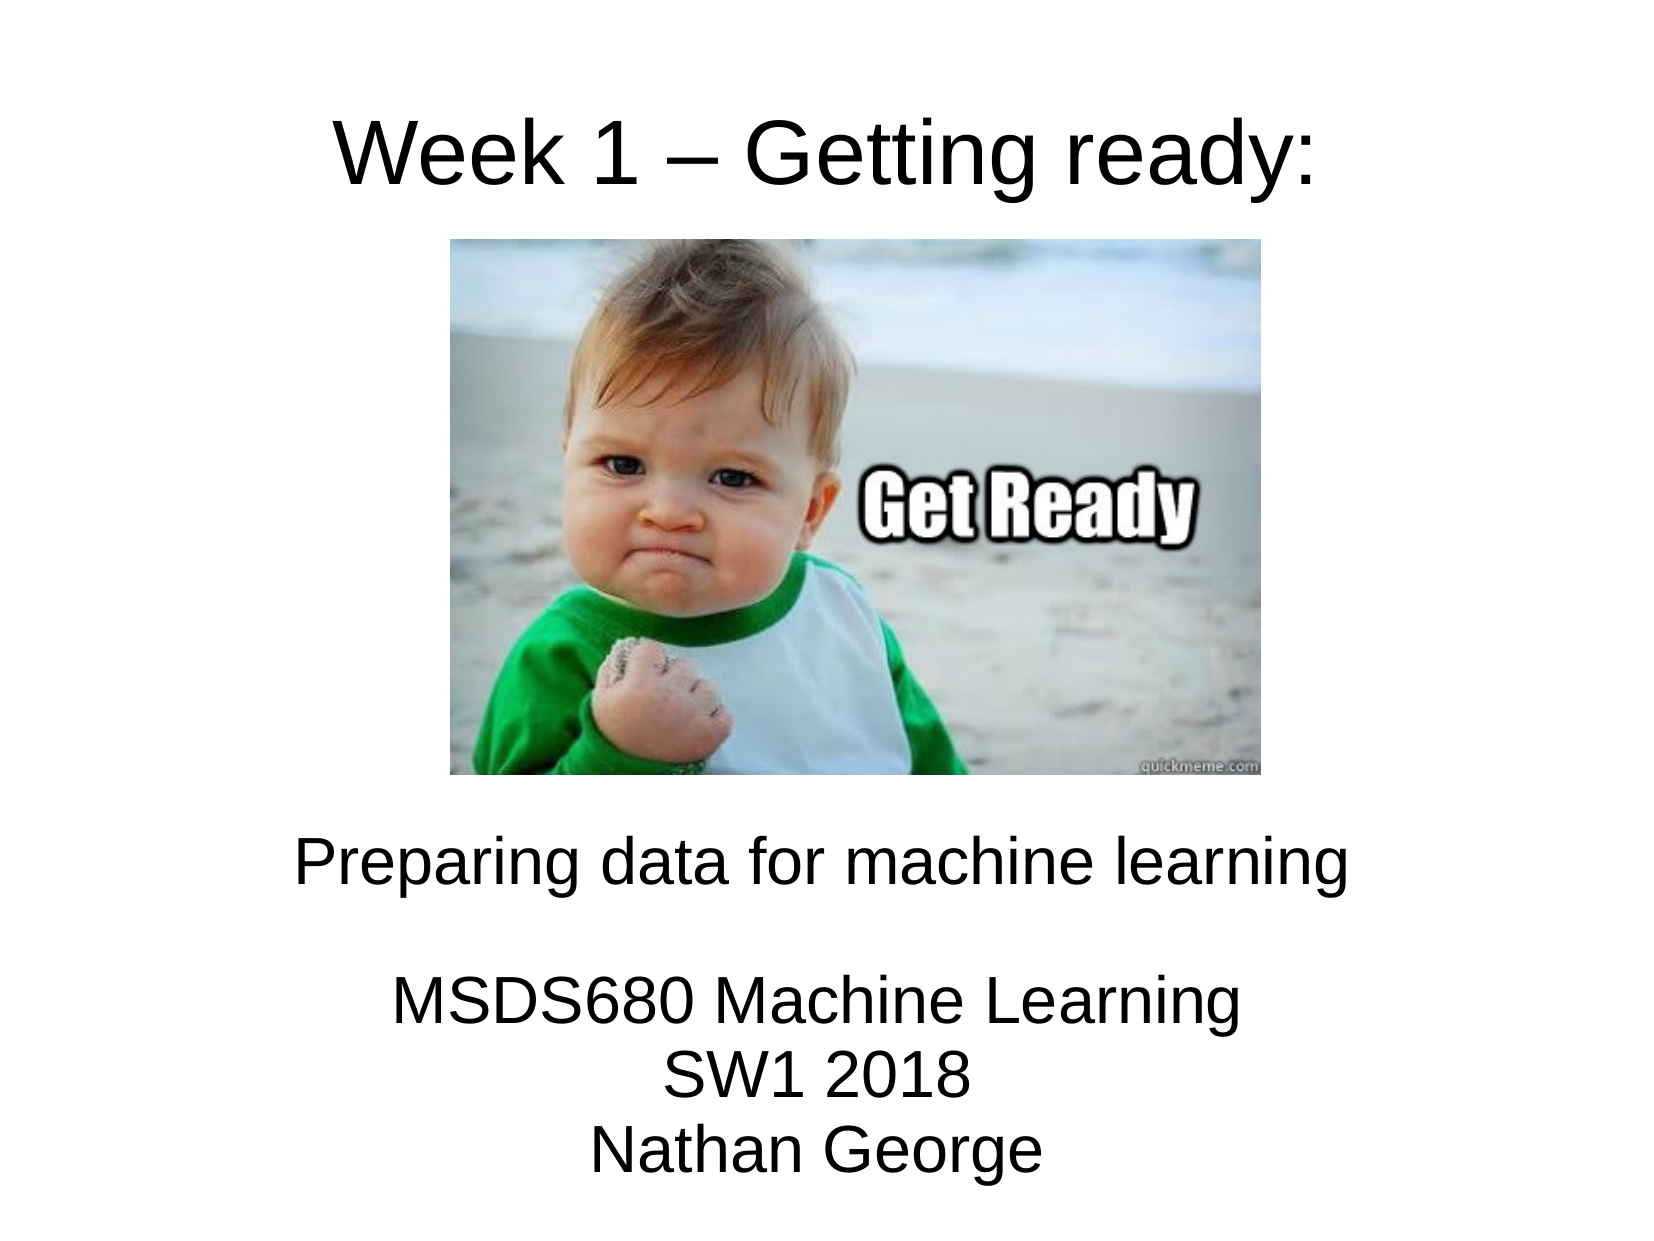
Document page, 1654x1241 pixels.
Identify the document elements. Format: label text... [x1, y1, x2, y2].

text_box Preparing data for machine learning [45, 810, 1600, 913]
picture [450, 239, 1261, 775]
title Week 1 – Getting ready: [82, 49, 1571, 257]
subtitle MSDS680 Machine Learning SW1 2018 Nathan George [75, 915, 1561, 1235]
